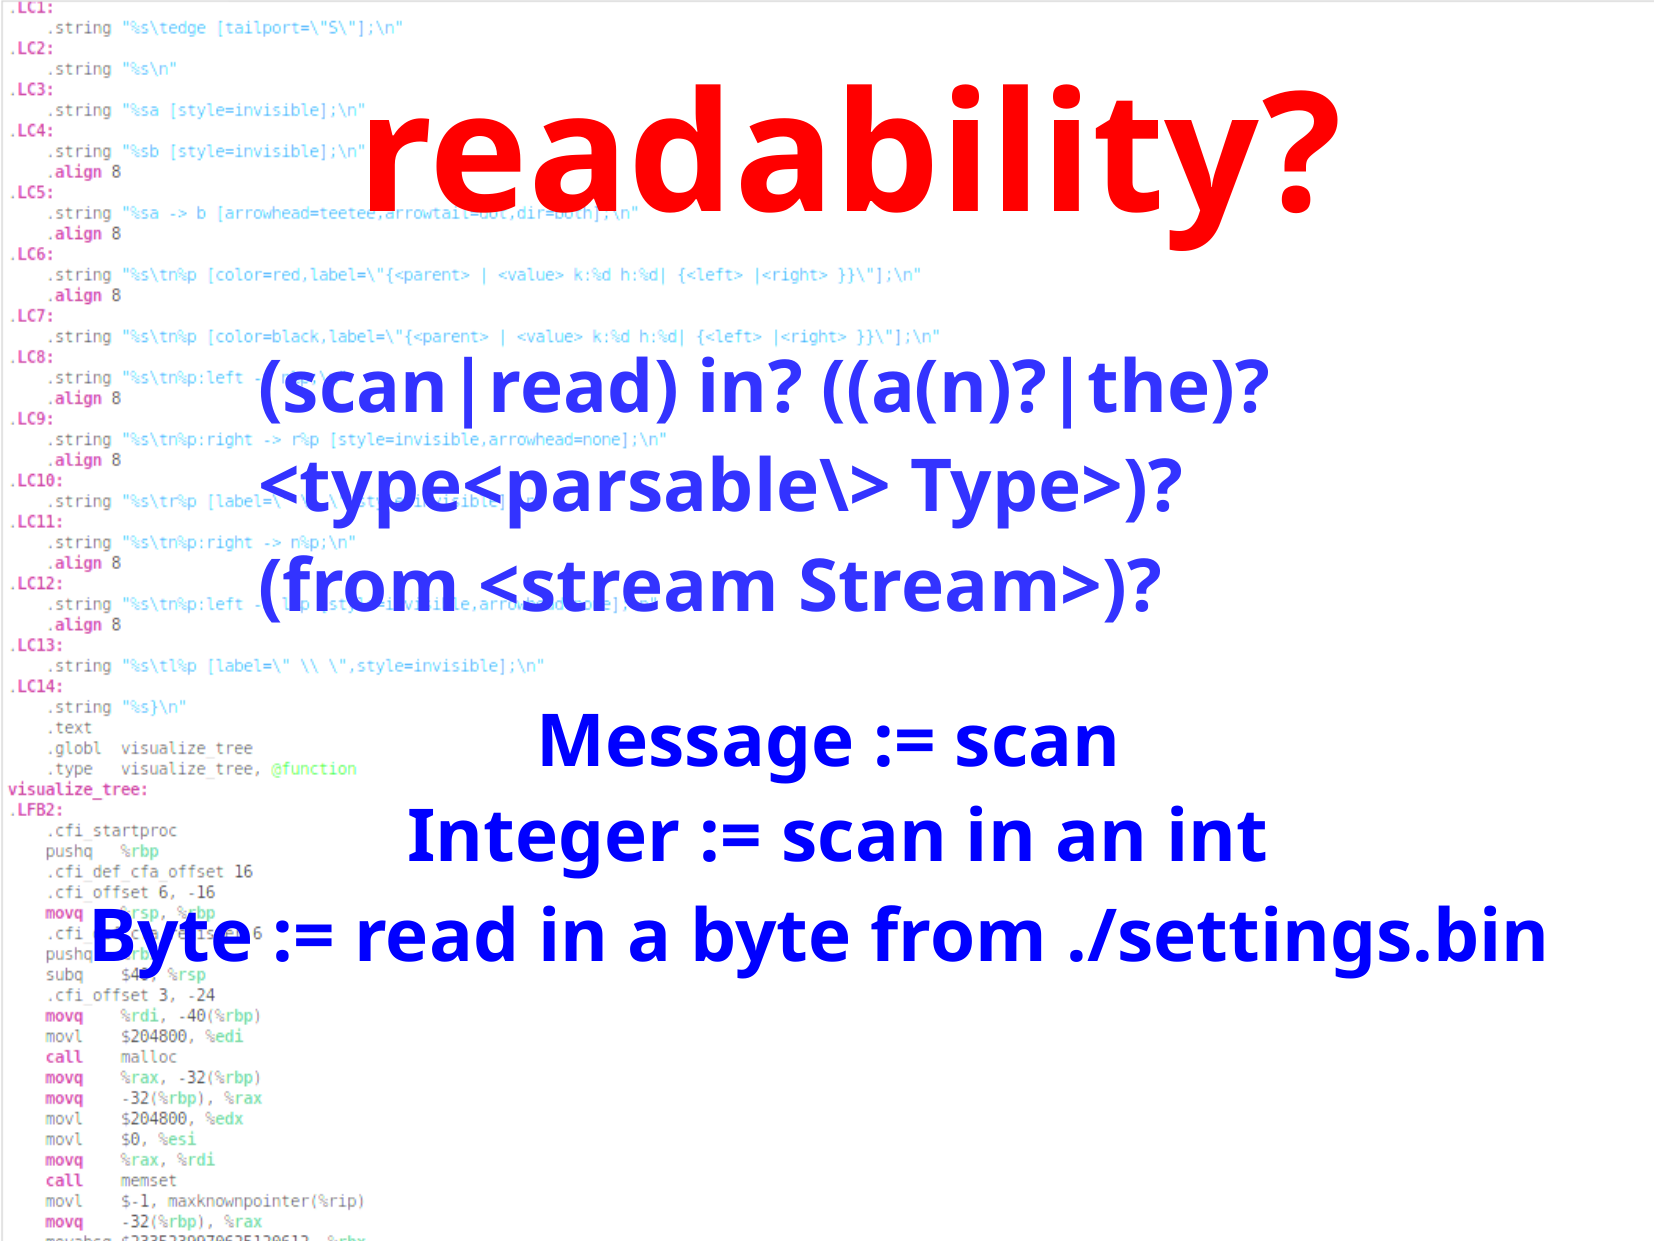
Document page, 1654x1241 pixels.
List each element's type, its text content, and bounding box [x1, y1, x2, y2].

text_box Byte := read in a byte from ./settings.bin [73, 876, 1619, 992]
text_box Integer := scan in an int [392, 775, 1327, 876]
text_box Message := scan [522, 681, 1156, 775]
text_box (scan|read) in? ((a(n)?|the)? <type<parsable\> Type>)? (from <stream Stream>)? [243, 326, 1367, 644]
text_box readability? [308, 25, 1393, 271]
picture [0, 0, 1654, 1241]
